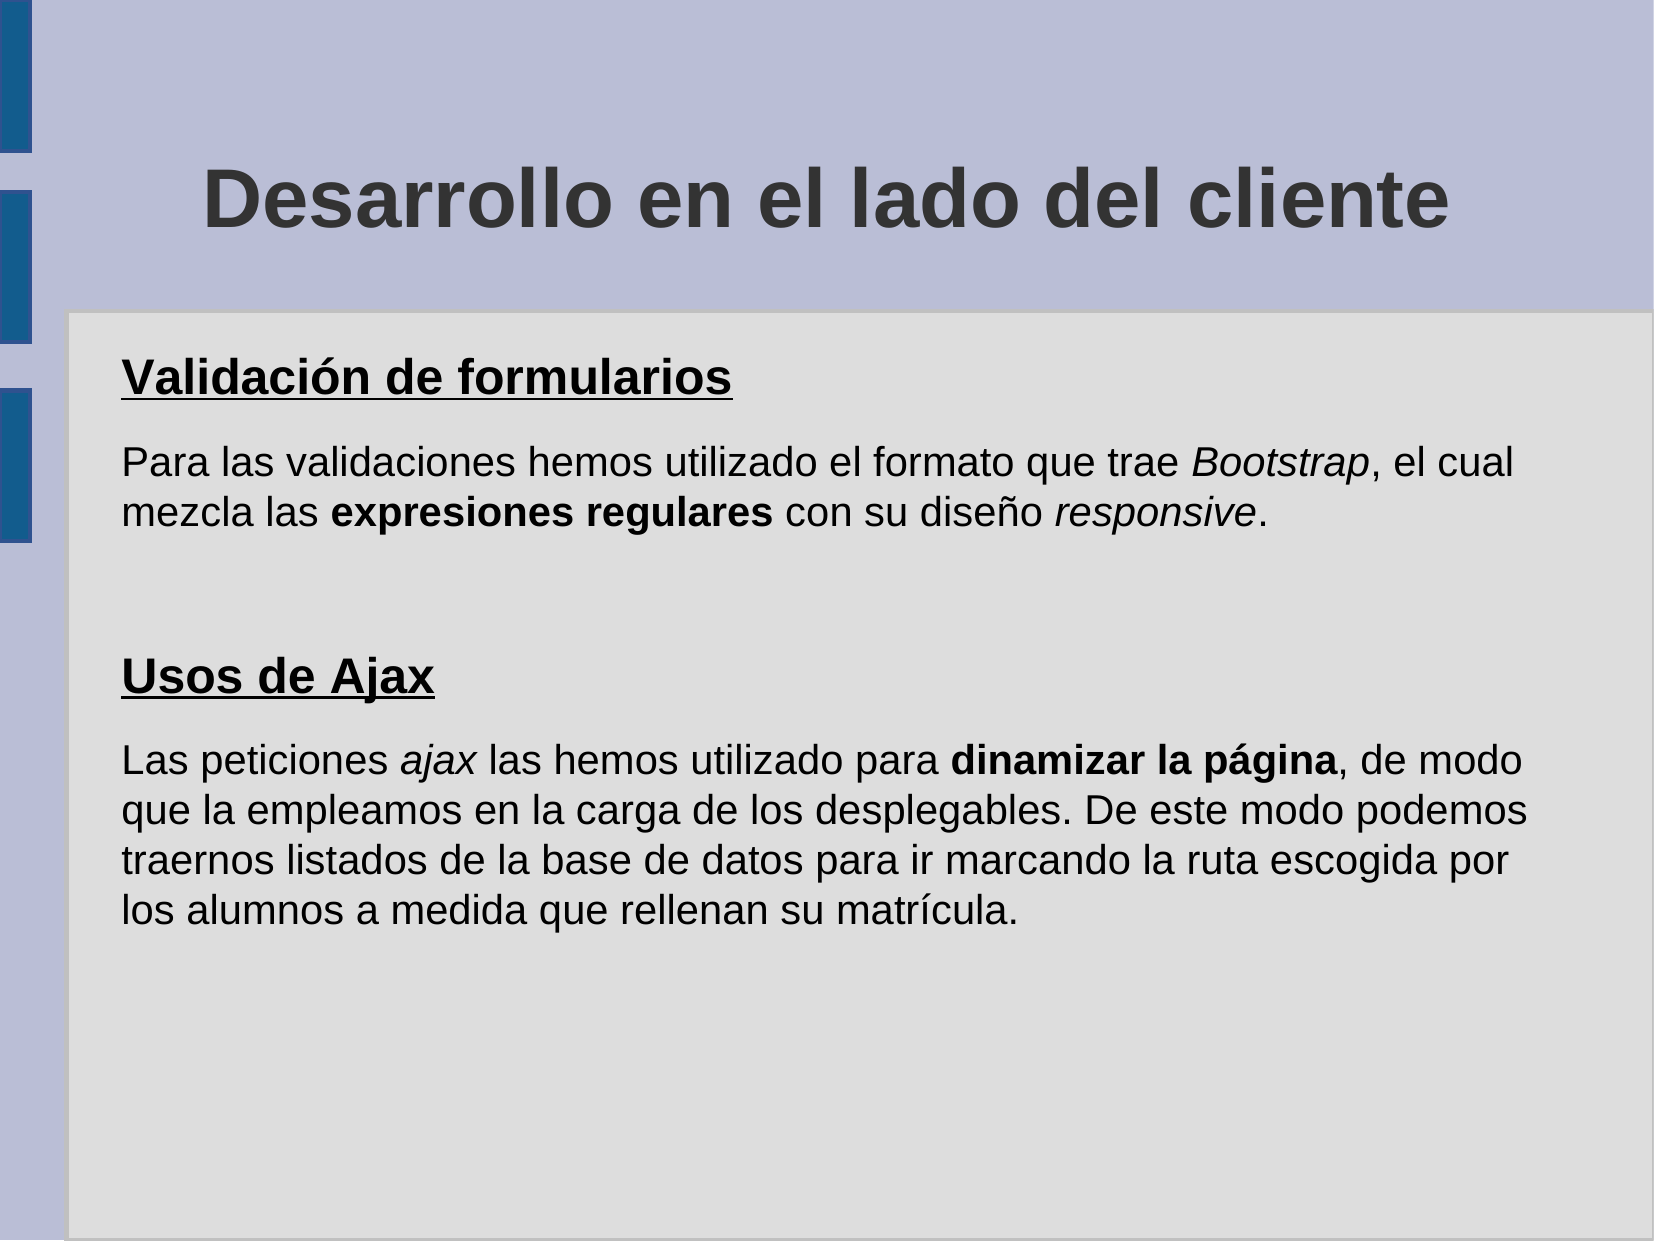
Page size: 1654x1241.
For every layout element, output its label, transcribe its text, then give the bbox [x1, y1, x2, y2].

list Validación de formularios Para las validaciones hemos utilizado el formato que trae Bootstrap, el cual mezcla las expresiones regulares con su diseño responsive. Usos de Ajax Las peticiones ajax las hemos utilizado para dinamizar la página, de modo que la empleamos en la carga de los desplegables. De este modo podemos traernos listados de la base de datos para ir marcando la ruta escogida por los alumnos a medida que rellenan su matrícula. [121, 344, 1534, 1127]
title Desarrollo en el lado del cliente [121, 91, 1534, 299]
